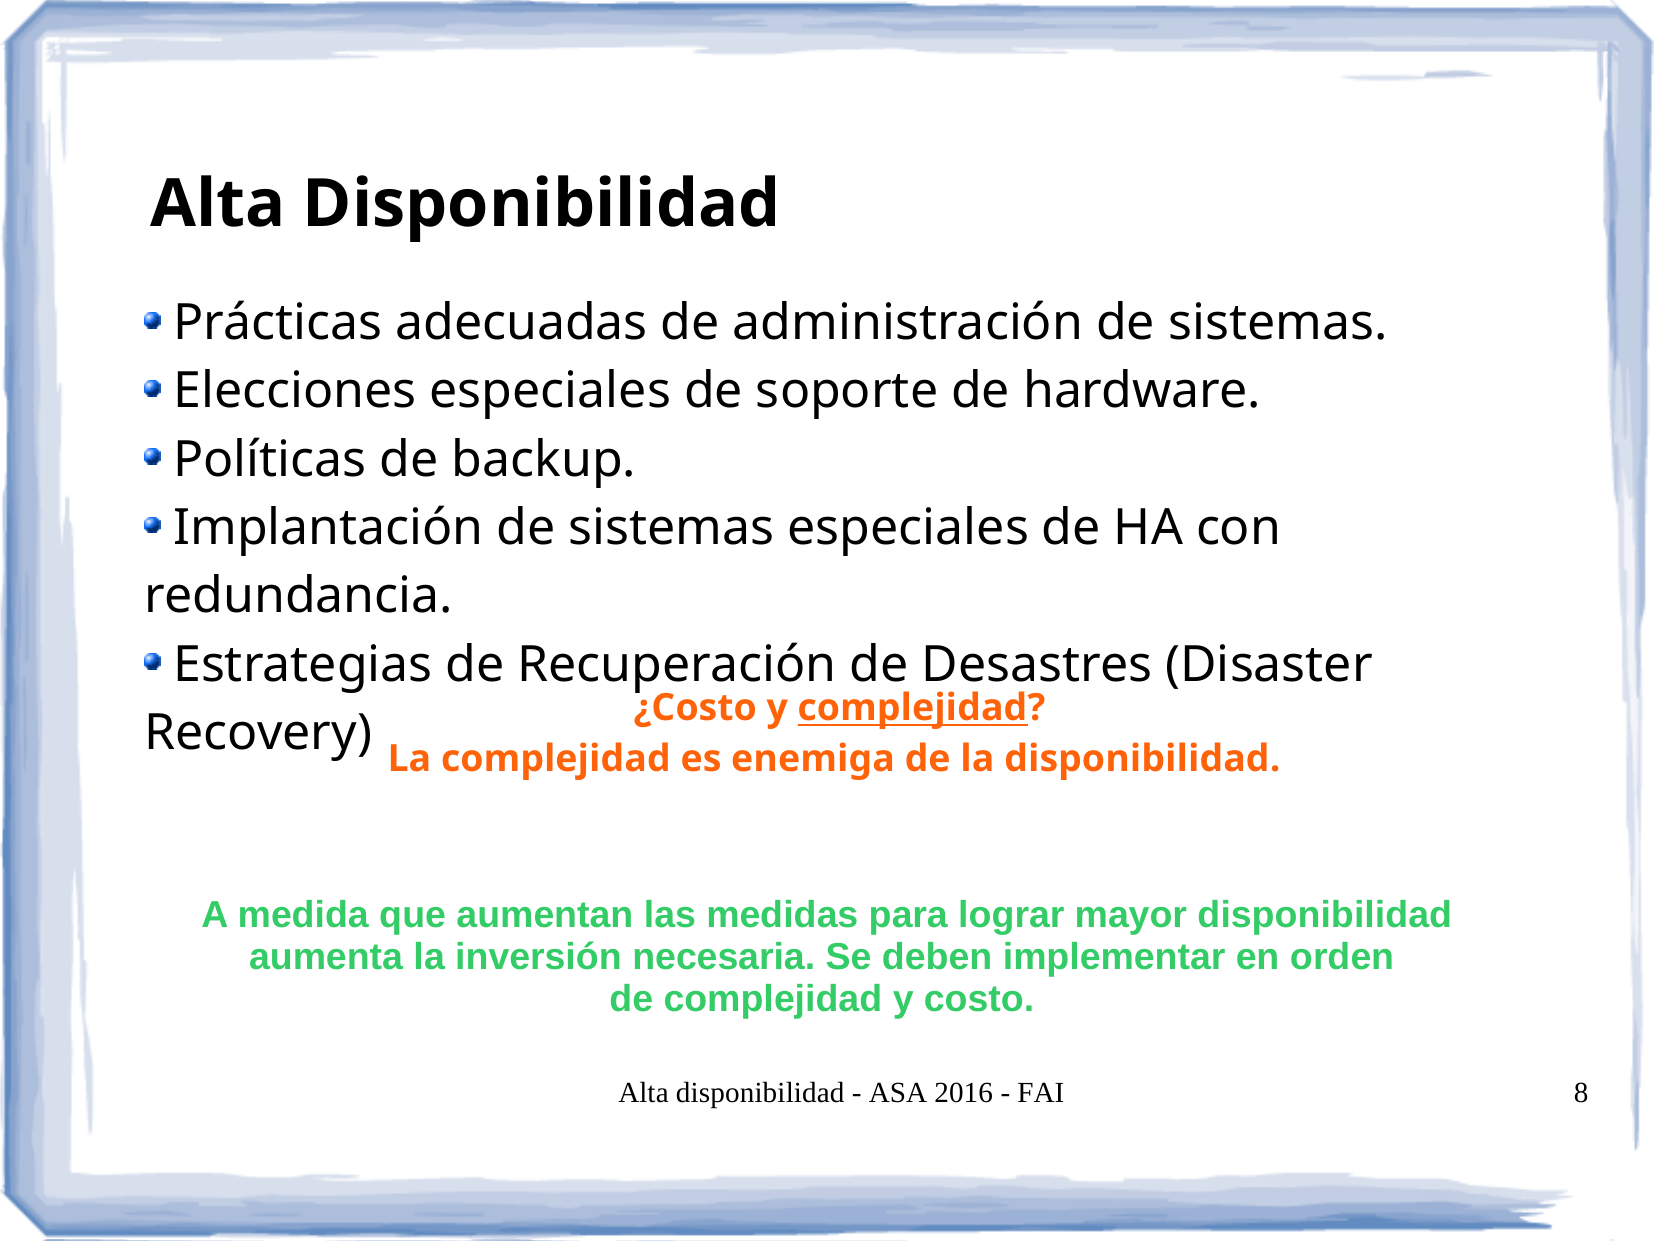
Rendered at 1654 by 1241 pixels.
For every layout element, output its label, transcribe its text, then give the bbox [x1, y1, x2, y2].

text_box Prácticas adecuadas de administración de sistemas. Elecciones especiales de soporte de hardware. Políticas de backup. Implantación de sistemas especiales de HA con redundancia. Estrategias de Recuperación de Desastres (Disaster Recovery) [129, 278, 1524, 749]
text_box Alta Disponibilidad [135, 147, 773, 250]
picture [0, 0, 1654, 1241]
text_box ¿Costo y complejidad? La complejidad es enemiga de la disponibilidad. [372, 673, 1281, 771]
text_box A medida que aumentan las medidas para lograr mayor disponibilidad aumenta la inversión necesaria. Se deben implementar en orden de complejidad y costo. [186, 885, 1467, 1027]
